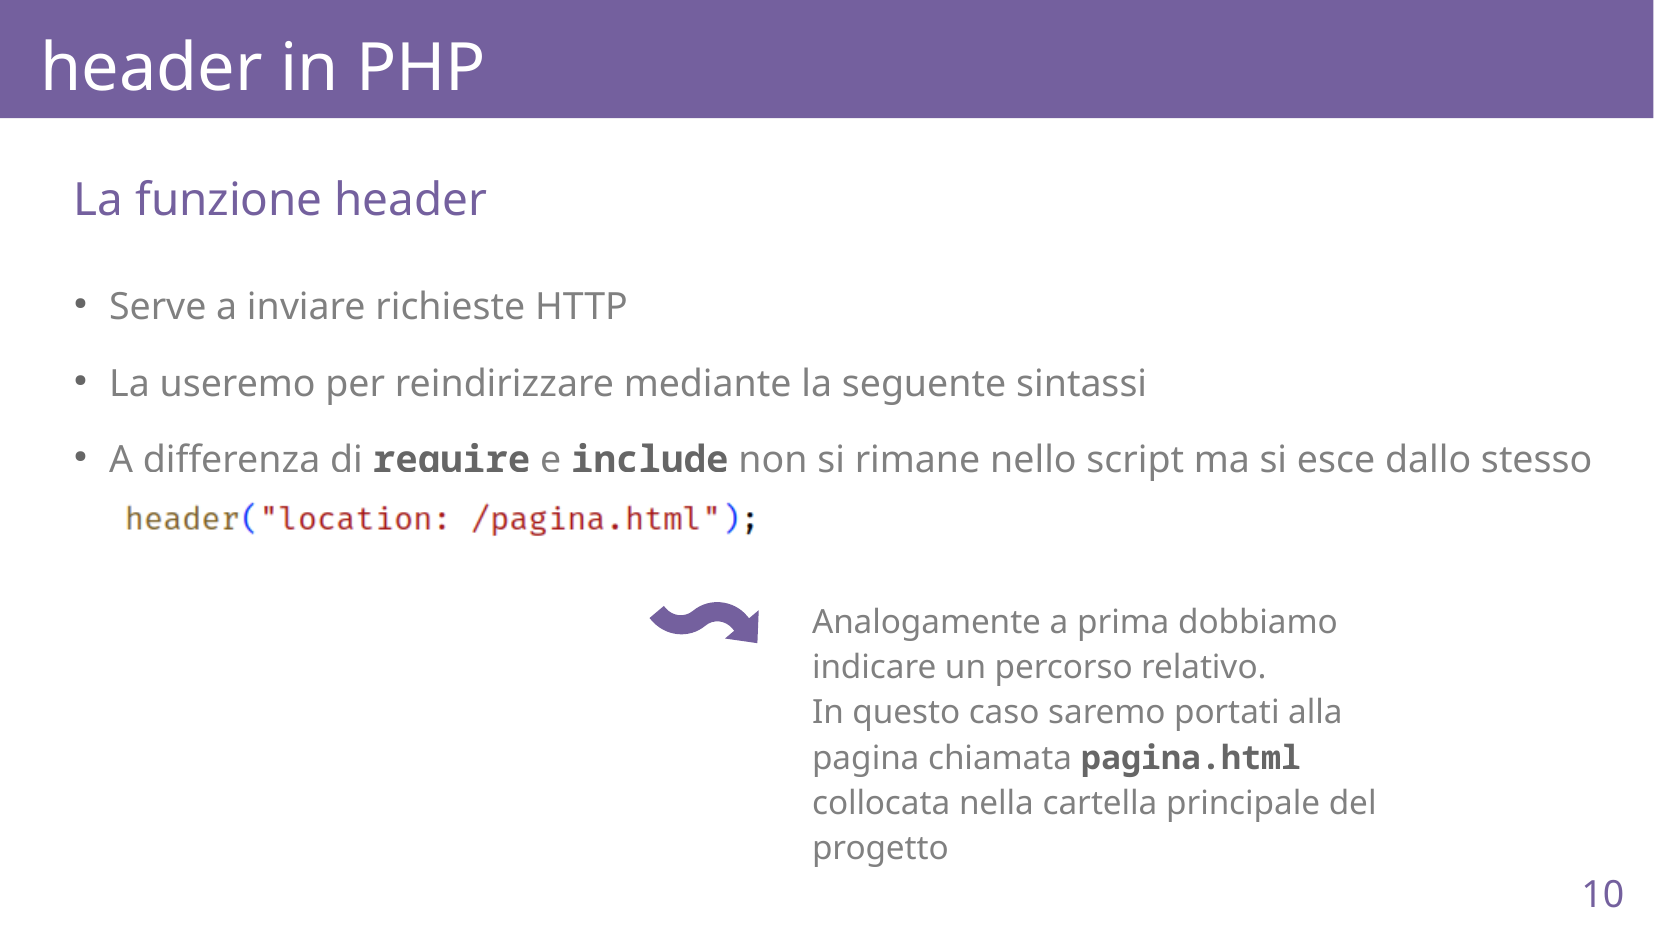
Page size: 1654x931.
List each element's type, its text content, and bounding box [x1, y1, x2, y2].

text_box Analogamente a prima dobbiamo indicare un percorso relativo. In questo caso saremo portati alla pagina chiamata pagina.html collocata nella cartella principale del progetto [797, 590, 1447, 844]
picture [102, 472, 768, 562]
text_box [649, 602, 759, 644]
text_box La funzione header [59, 158, 1107, 229]
text_box Serve a inviare richieste HTTP La useremo per reindirizzare mediante la seguente sintassi A differenza di require e include non si rimane nello script ma si esce dallo stesso [59, 246, 1599, 464]
text_box [0, 0, 1654, 119]
text_box header in PHP [25, 11, 523, 107]
text_box <numero> [1513, 860, 1654, 931]
